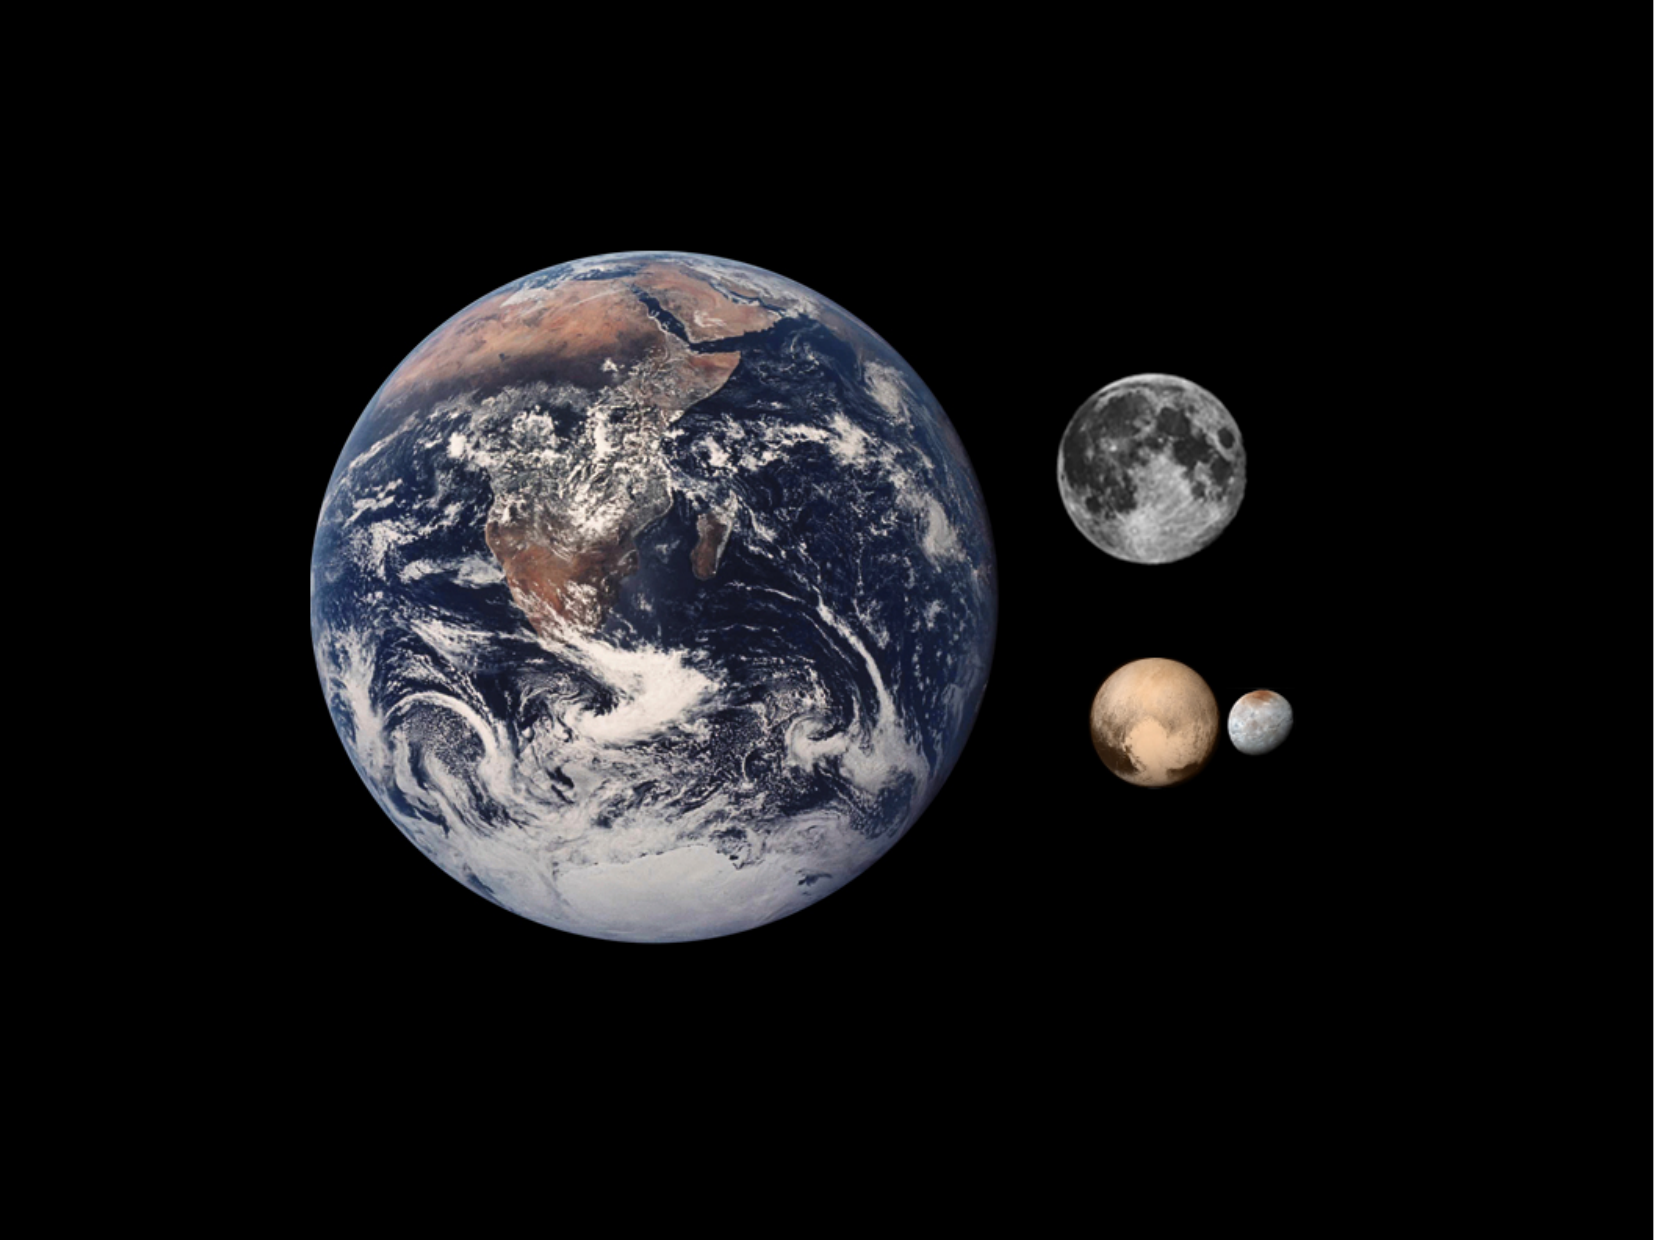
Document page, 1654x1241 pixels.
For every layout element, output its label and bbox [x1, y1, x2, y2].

picture [295, 237, 1342, 957]
